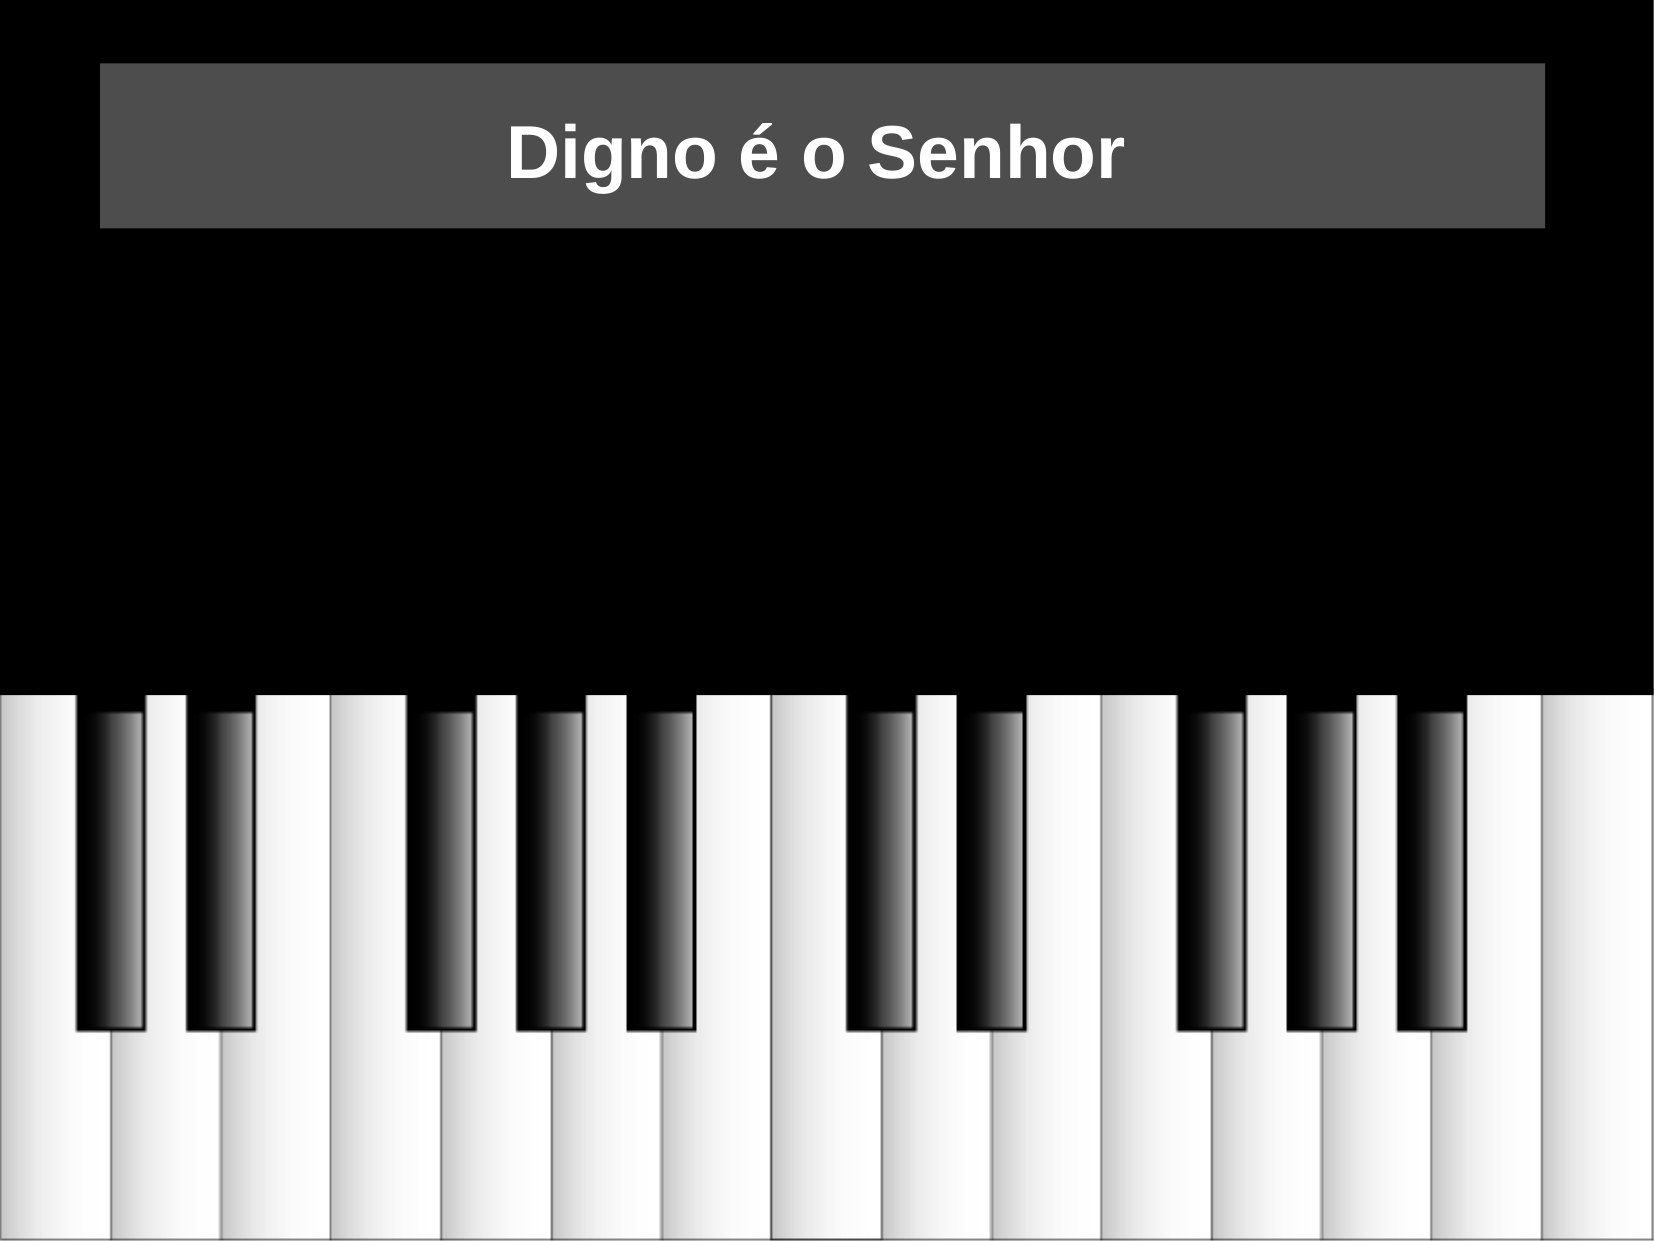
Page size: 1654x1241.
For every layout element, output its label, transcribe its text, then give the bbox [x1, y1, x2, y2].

title Digno é o Senhor [82, 26, 1571, 279]
picture [0, 696, 1654, 1241]
